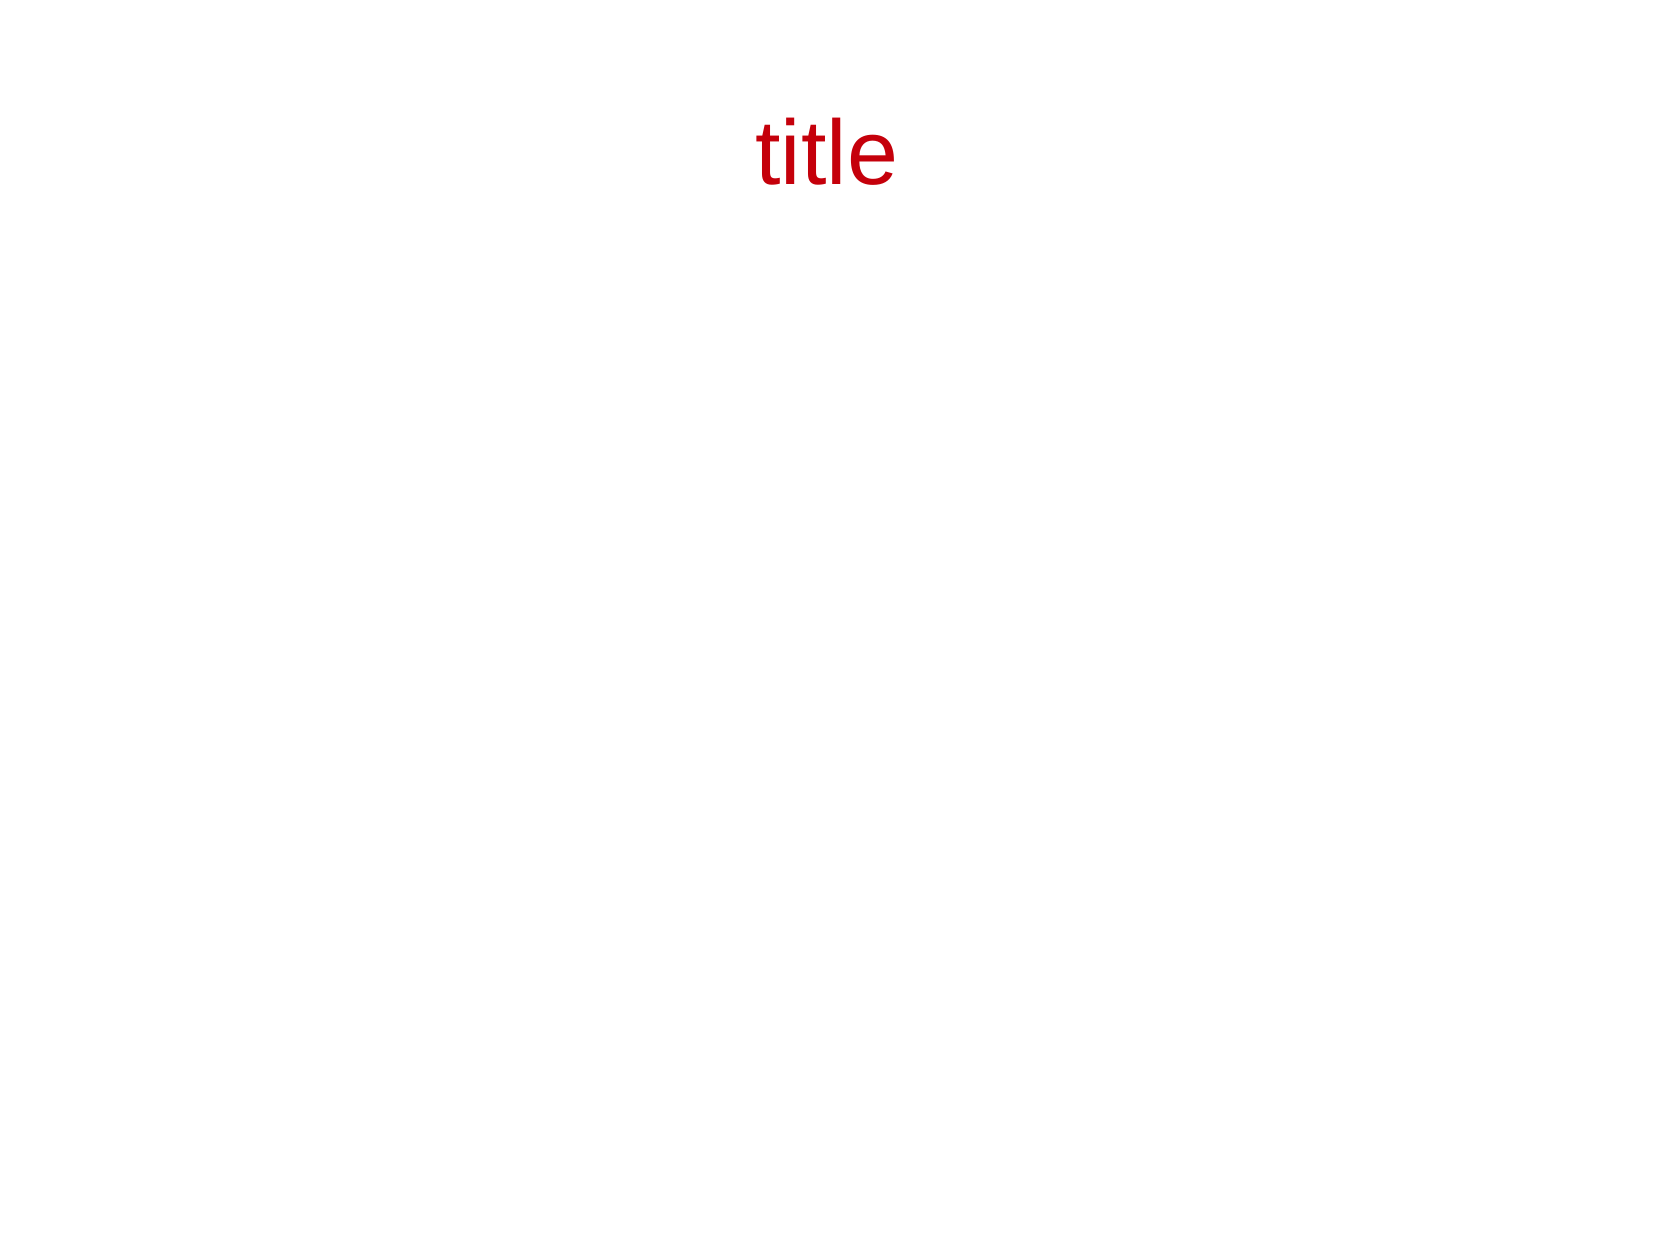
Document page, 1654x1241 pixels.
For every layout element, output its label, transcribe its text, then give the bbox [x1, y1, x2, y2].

title title [82, 49, 1571, 257]
